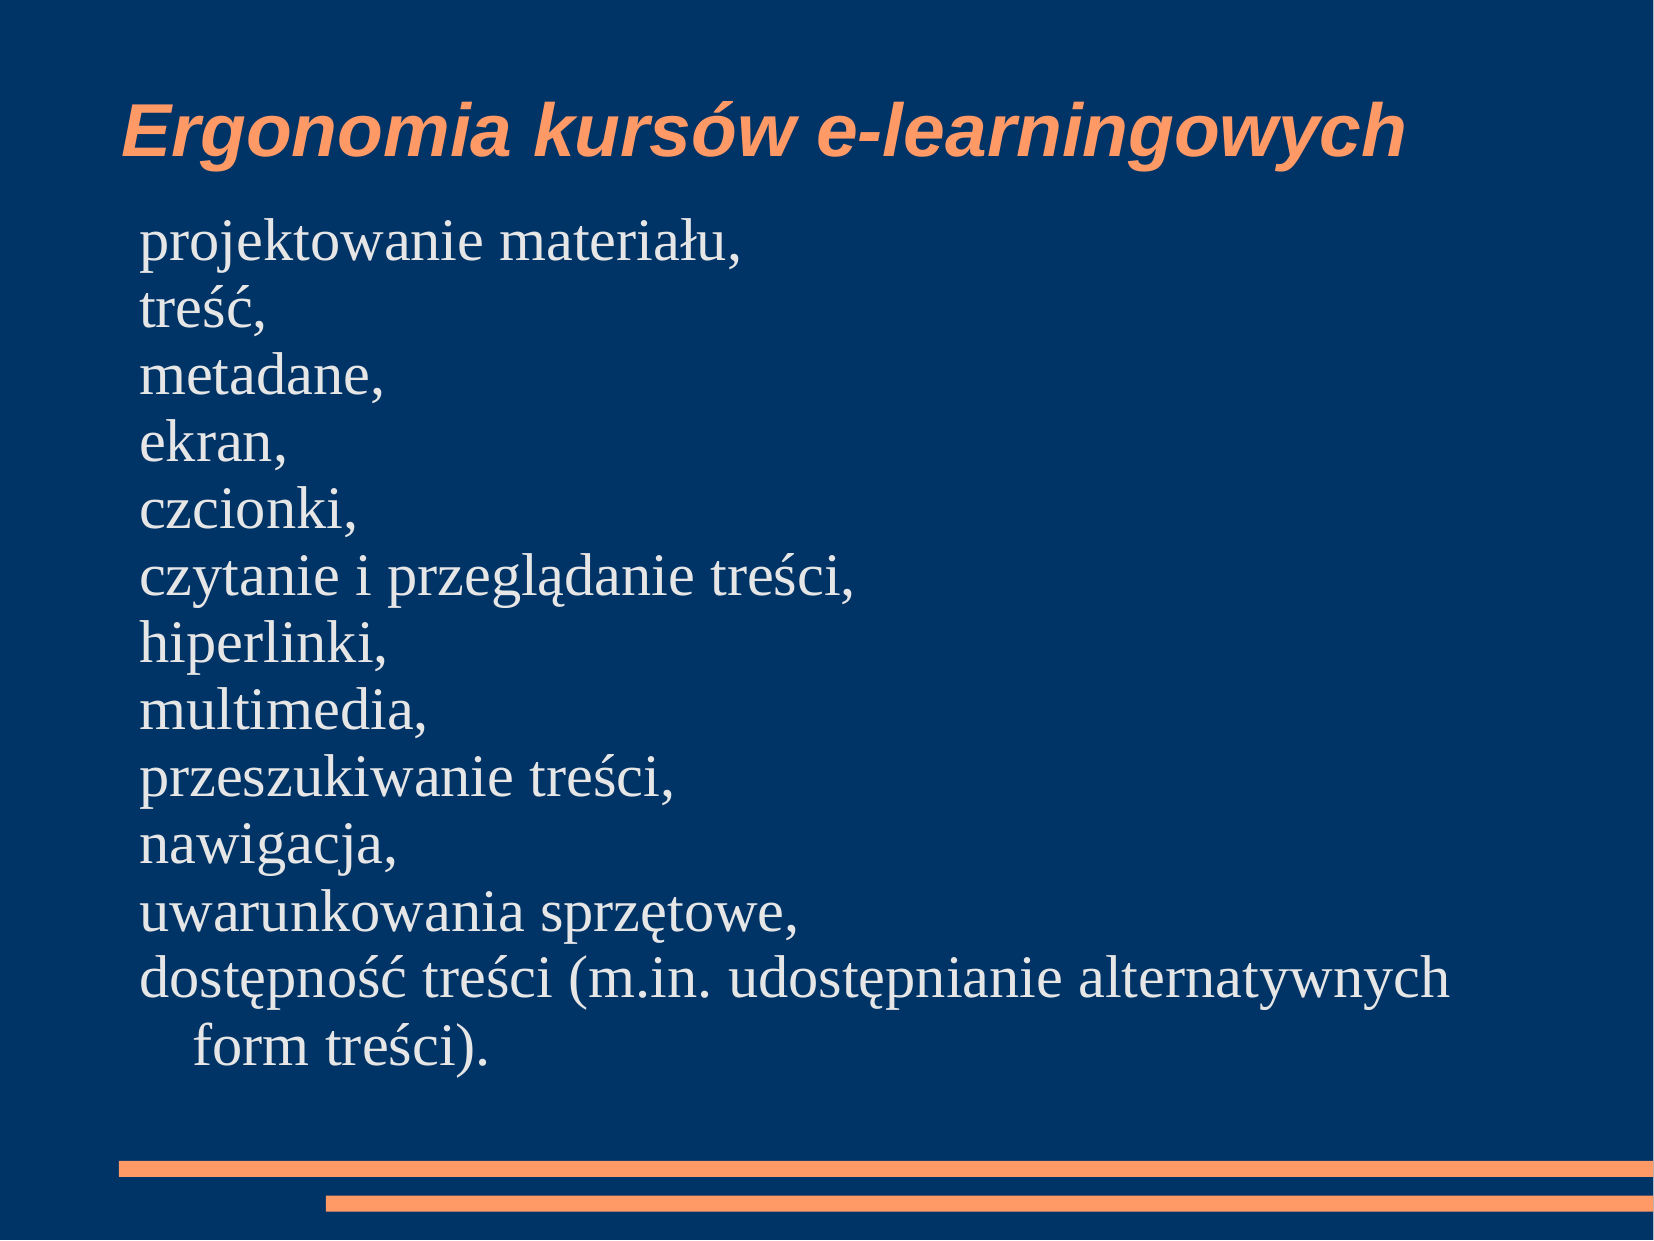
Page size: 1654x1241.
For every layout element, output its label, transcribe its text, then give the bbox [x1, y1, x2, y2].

title Ergonomia kursów e-learningowych [121, 53, 1534, 206]
list projektowanie materiału, treść, metadane, ekran, czcionki, czytanie i przeglądanie treści, hiperlinki, multimedia, przeszukiwanie treści, nawigacja, uwarunkowania sprzętowe, dostępność treści (m.in. udostępnianie alternatywnych form treści). [121, 206, 1561, 1156]
